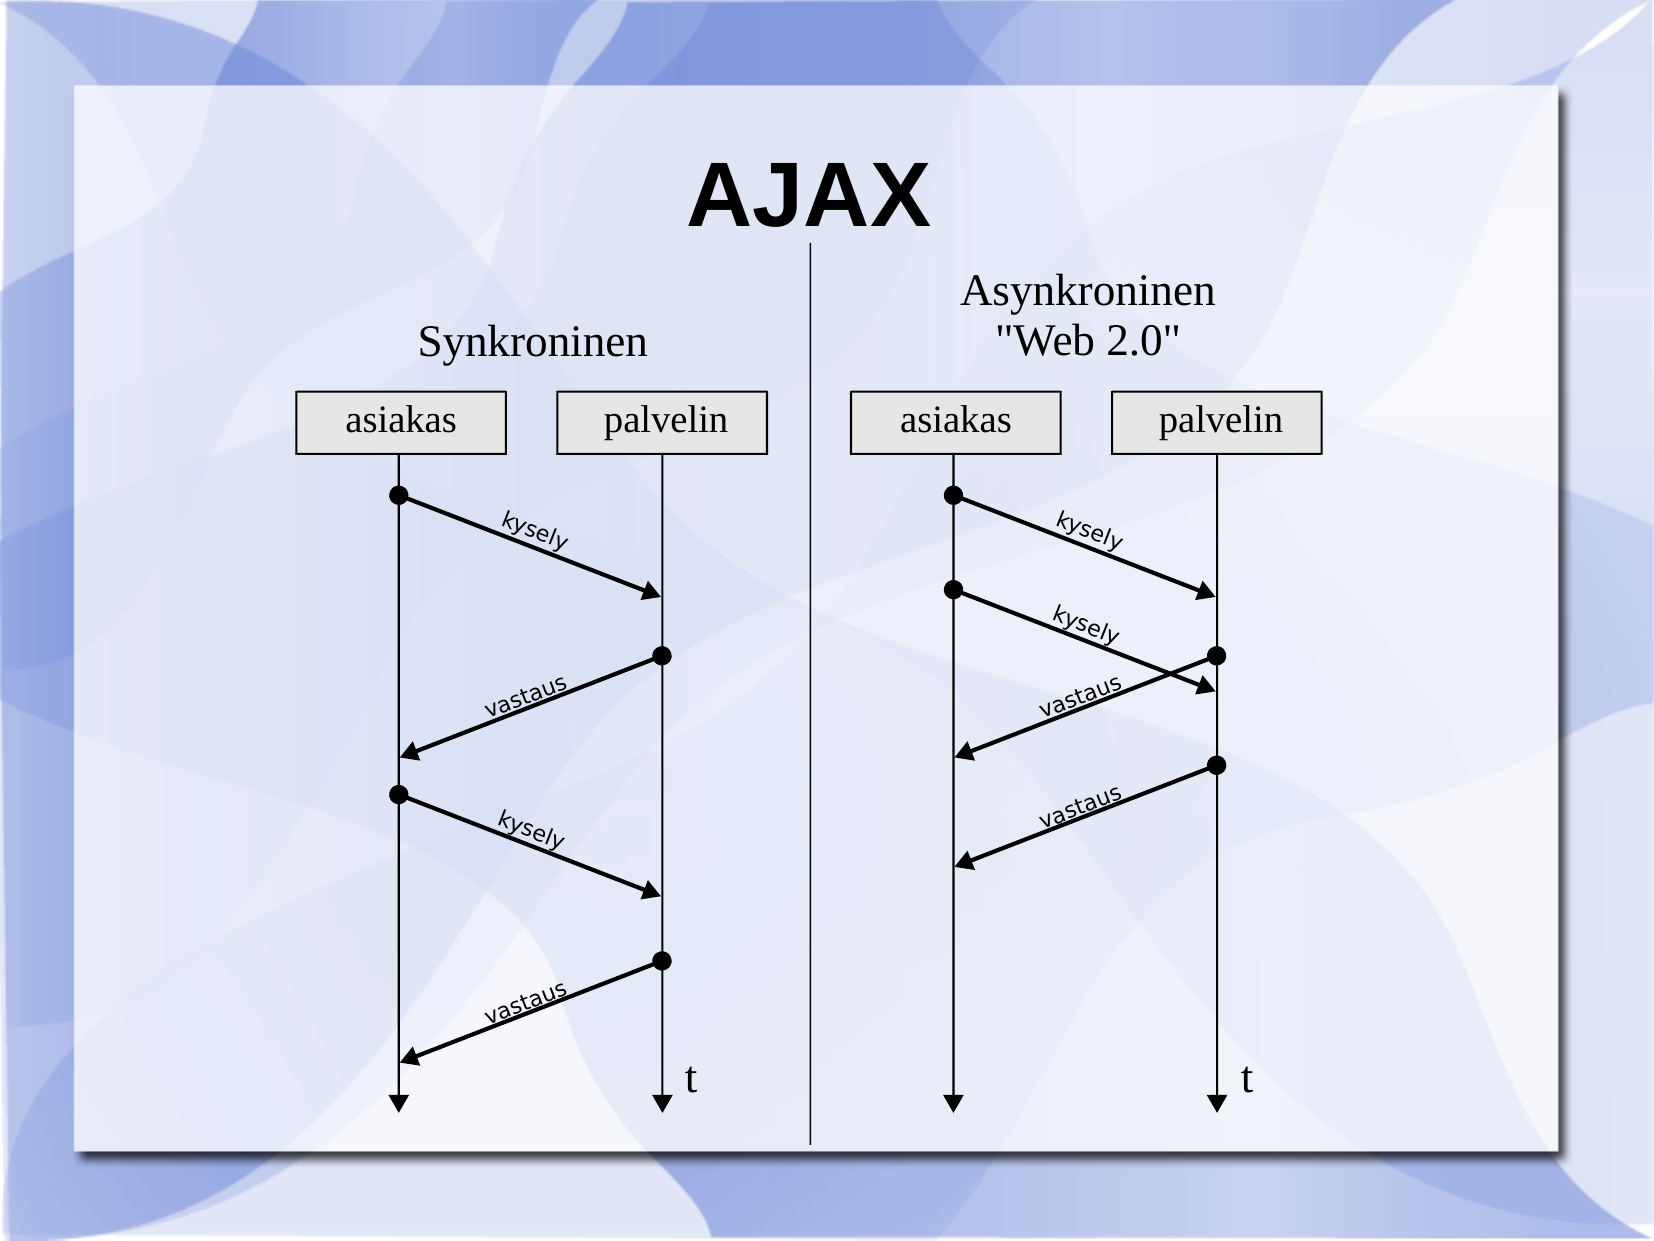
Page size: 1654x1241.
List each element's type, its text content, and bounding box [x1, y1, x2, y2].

title AJAX [82, 90, 1536, 298]
picture [0, 0, 1654, 1241]
